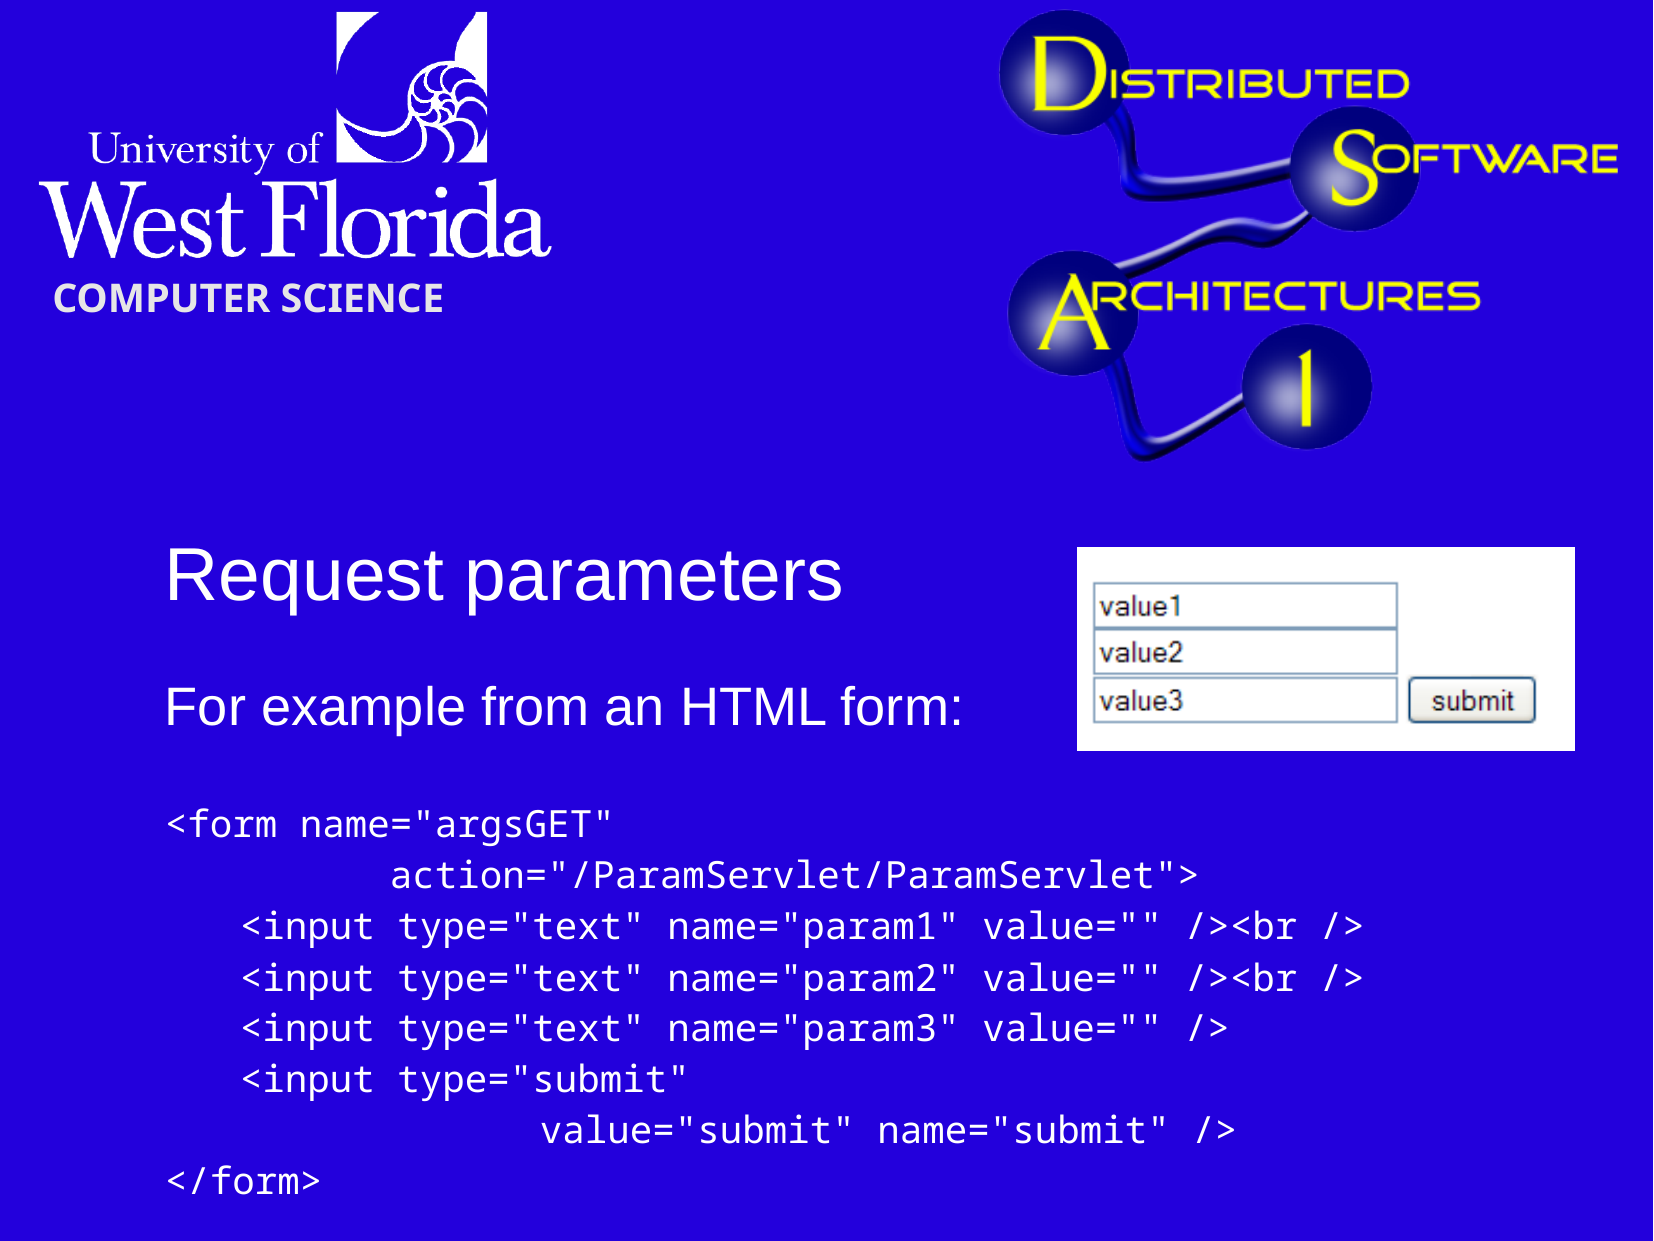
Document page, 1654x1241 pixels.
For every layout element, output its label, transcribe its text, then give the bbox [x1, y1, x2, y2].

picture [1077, 547, 1576, 751]
picture [37, 0, 559, 262]
picture [910, 0, 1653, 506]
text_box COMPUTER SCIENCE [37, 262, 563, 334]
text_box Request parameters For example from an HTML form: <form name="argsGET" action="/ParamServlet/ParamServlet"> <input type="text" name="param1" value="" /><br /> <input type="text" name="param2" value="" /><br /> <input type="text" name="param3" value="" /> <input type="submit" value="submit" name="submit" /> </form> [150, 525, 1388, 1154]
